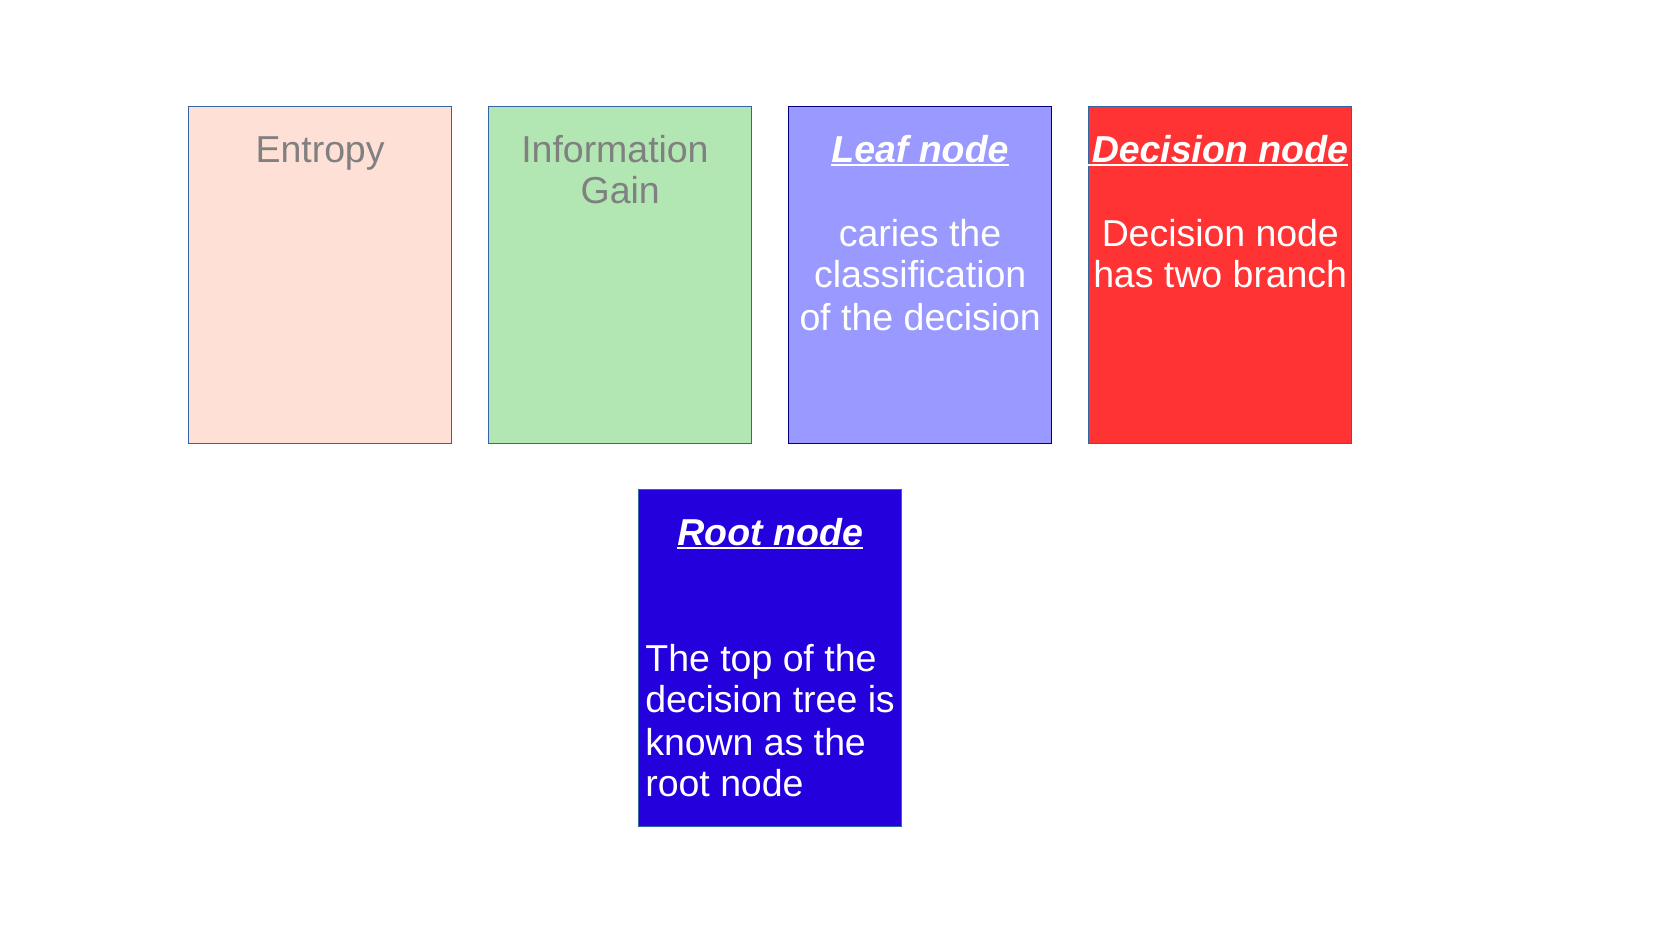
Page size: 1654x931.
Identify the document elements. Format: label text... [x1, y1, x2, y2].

text_box Decision node Decision node has two branch [1088, 106, 1352, 444]
text_box Root node The top of the decision tree is known as the root node [638, 489, 902, 827]
text_box Leaf node caries the classification of the decision [788, 106, 1052, 444]
text_box Entropy [188, 106, 452, 444]
text_box Information Gain [488, 106, 752, 444]
